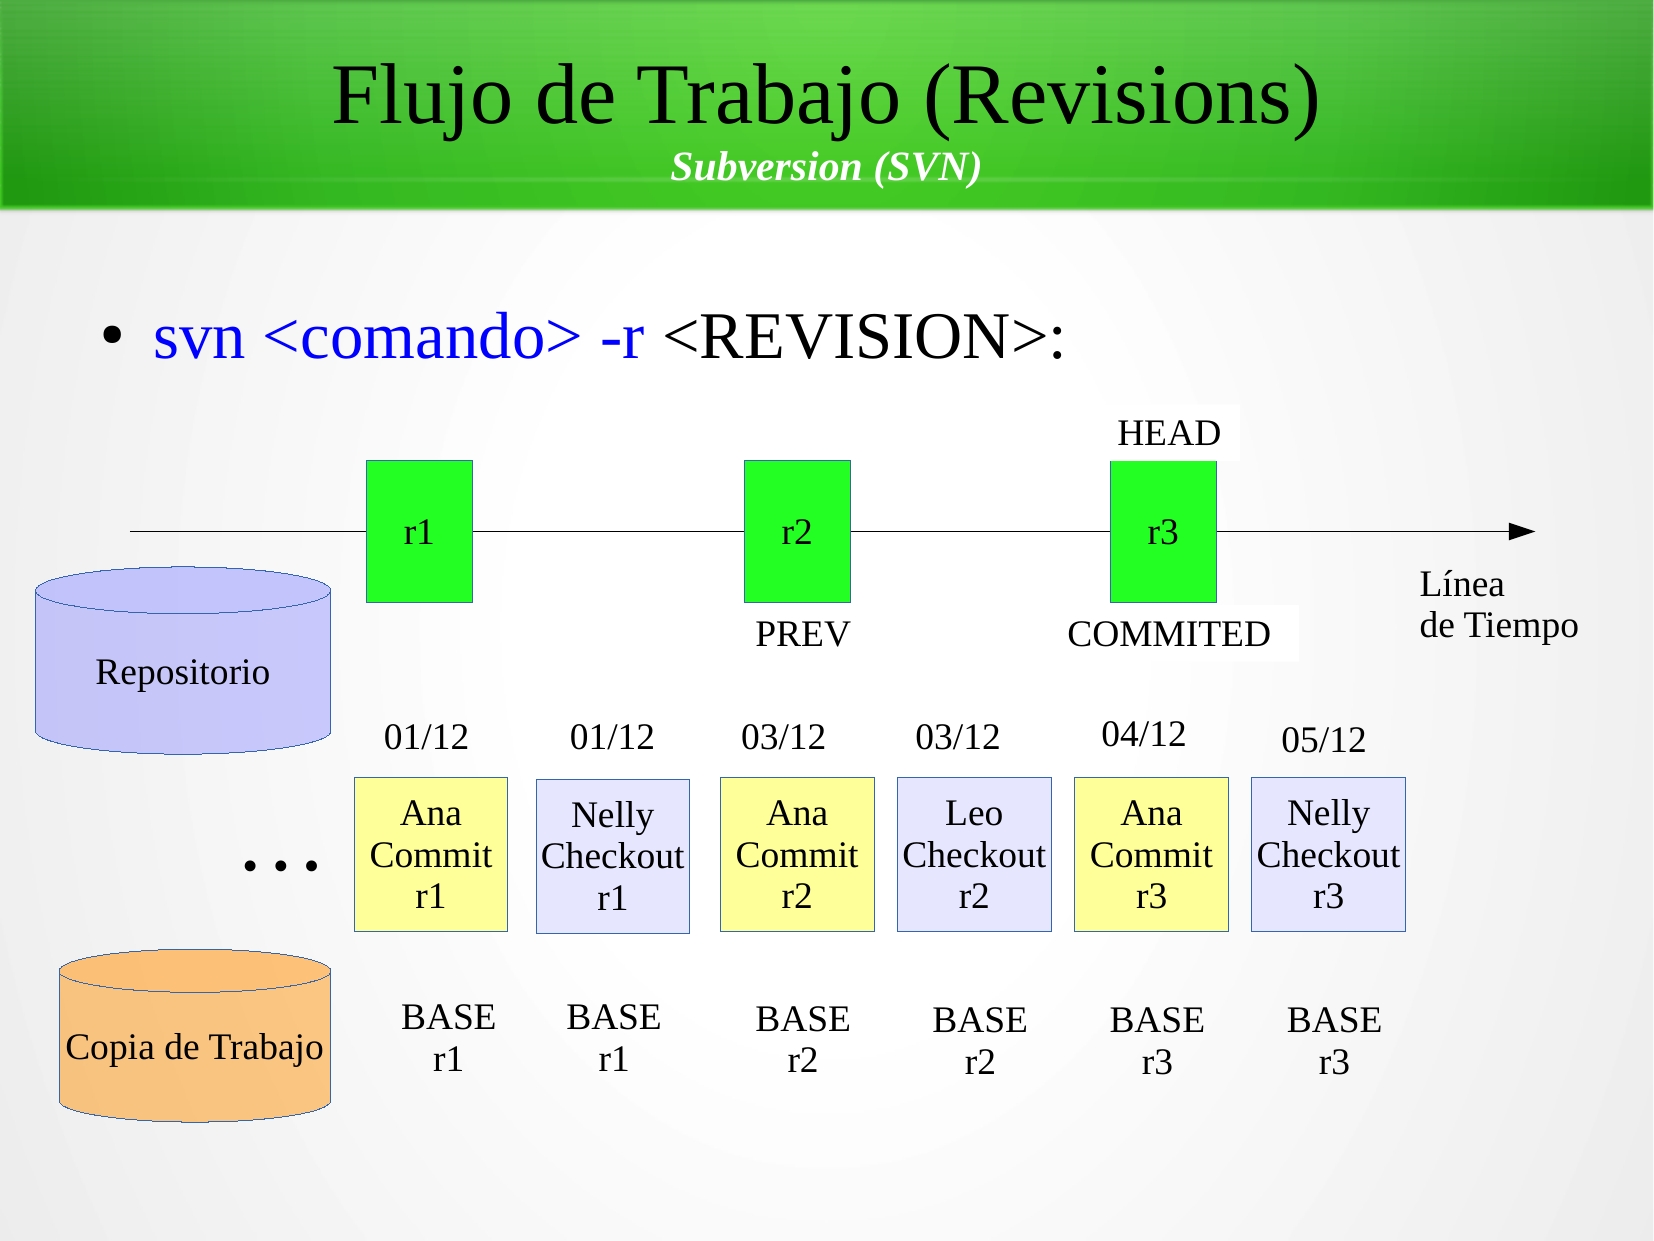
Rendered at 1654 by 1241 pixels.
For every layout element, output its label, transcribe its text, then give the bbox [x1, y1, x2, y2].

text_box Nelly Checkout r1 [536, 779, 690, 934]
list svn <comando> -r <REVISION>: [82, 299, 1571, 485]
text_box BASE r2 [732, 990, 875, 1089]
text_box COMMITED [1039, 605, 1300, 662]
text_box Ana Commit r2 [720, 777, 875, 932]
text_box 01/12 [369, 708, 485, 766]
text_box Copia de Trabajo [59, 973, 331, 1123]
text_box Ana Commit r3 [1074, 777, 1229, 932]
text_box 05/12 [1266, 711, 1382, 768]
text_box BASE r3 [1086, 992, 1229, 1091]
text_box 04/12 [1086, 705, 1202, 763]
text_box Repositorio [35, 593, 331, 755]
text_box BASE r3 [1263, 992, 1406, 1091]
text_box … [221, 781, 343, 899]
text_box 01/12 [555, 708, 671, 766]
text_box r2 [744, 460, 851, 603]
text_box BASE r1 [543, 988, 686, 1088]
text_box PREV [673, 605, 934, 662]
text_box HEAD [1098, 404, 1241, 461]
title Flujo de Trabajo (Revisions) Subversion (SVN) [82, 46, 1571, 190]
picture [0, 0, 1654, 1241]
text_box BASE r2 [909, 992, 1052, 1091]
text_box r1 [366, 460, 473, 603]
text_box Línea de Tiempo [1404, 555, 1595, 654]
text_box Nelly Checkout r3 [1251, 777, 1406, 932]
text_box BASE r1 [377, 988, 520, 1088]
text_box 03/12 [900, 708, 1016, 766]
text_box 03/12 [726, 708, 842, 766]
text_box r3 [1110, 461, 1217, 603]
text_box Leo Checkout r2 [897, 777, 1052, 932]
text_box Ana Commit r1 [354, 777, 508, 932]
